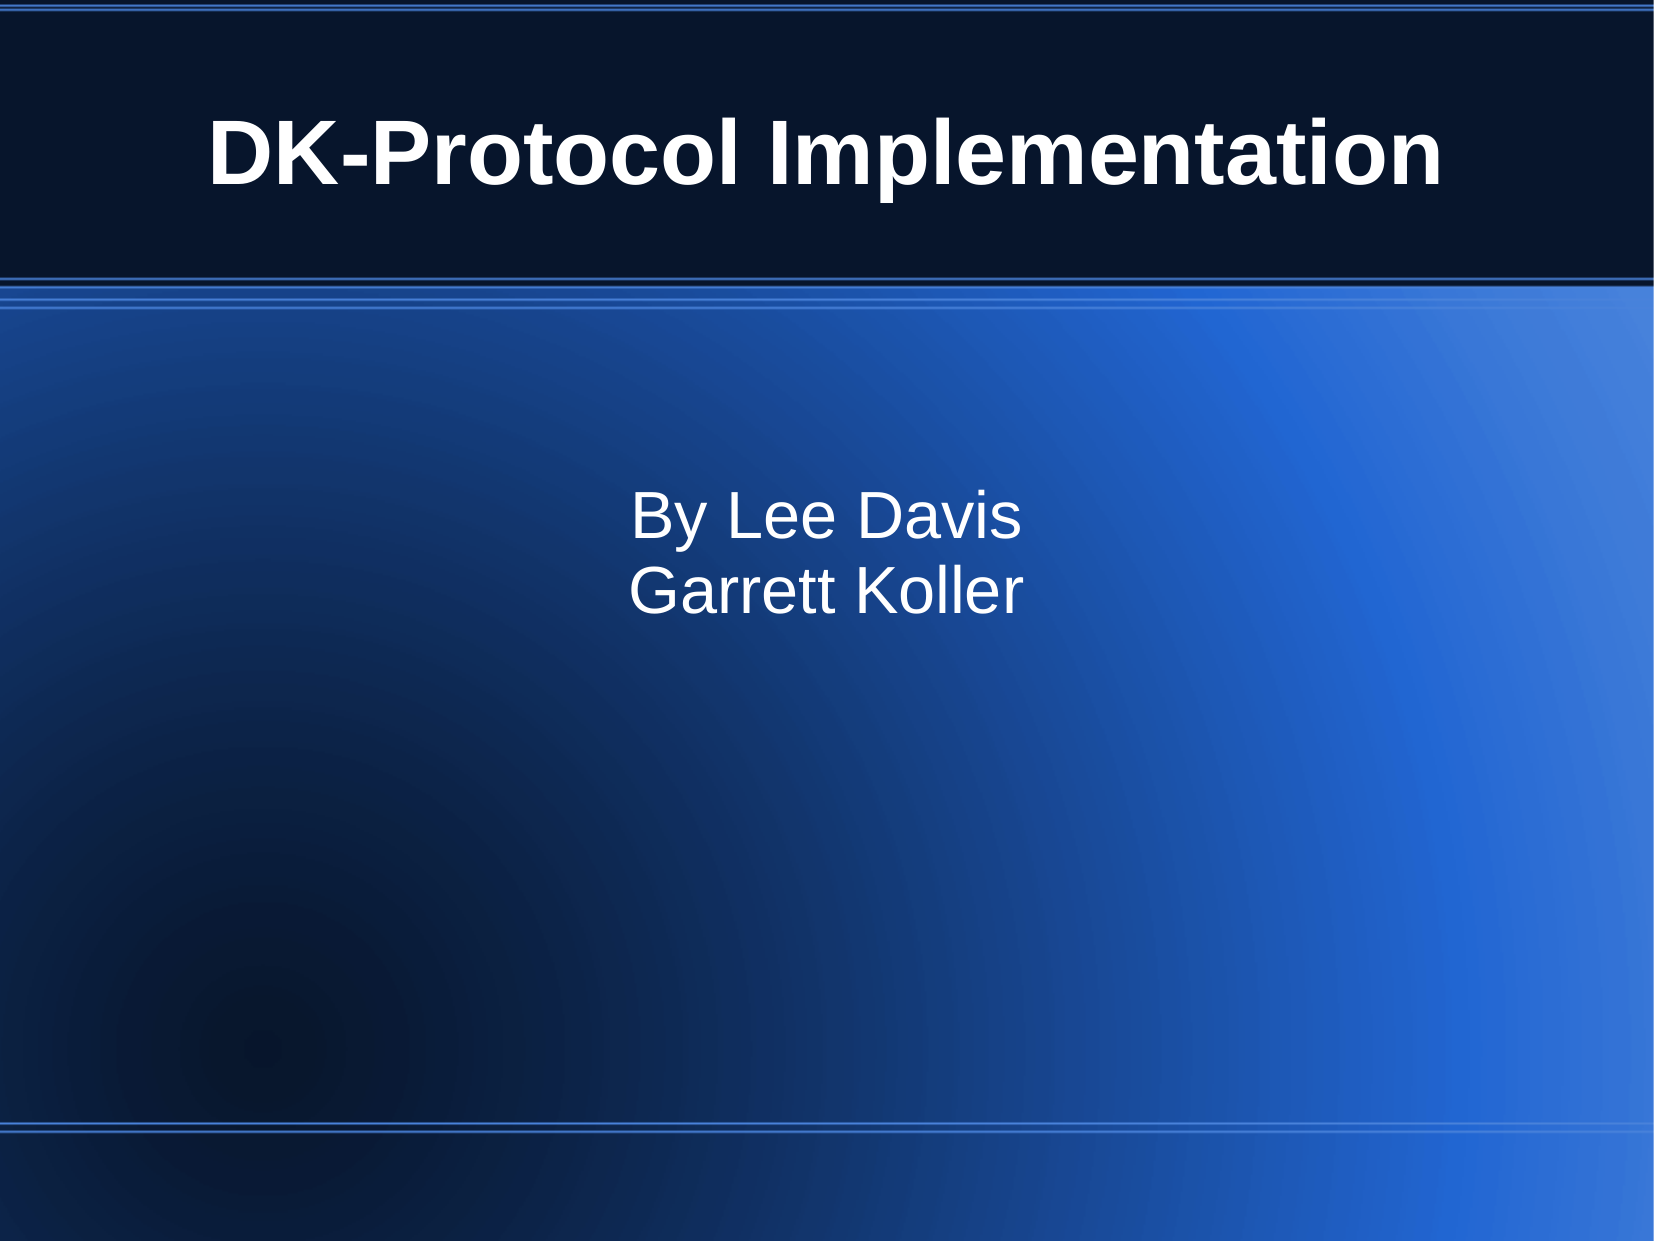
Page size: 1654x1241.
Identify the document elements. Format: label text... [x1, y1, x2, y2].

subtitle By Lee Davis Garrett Koller [82, 49, 1571, 1058]
picture [0, 0, 1654, 1241]
